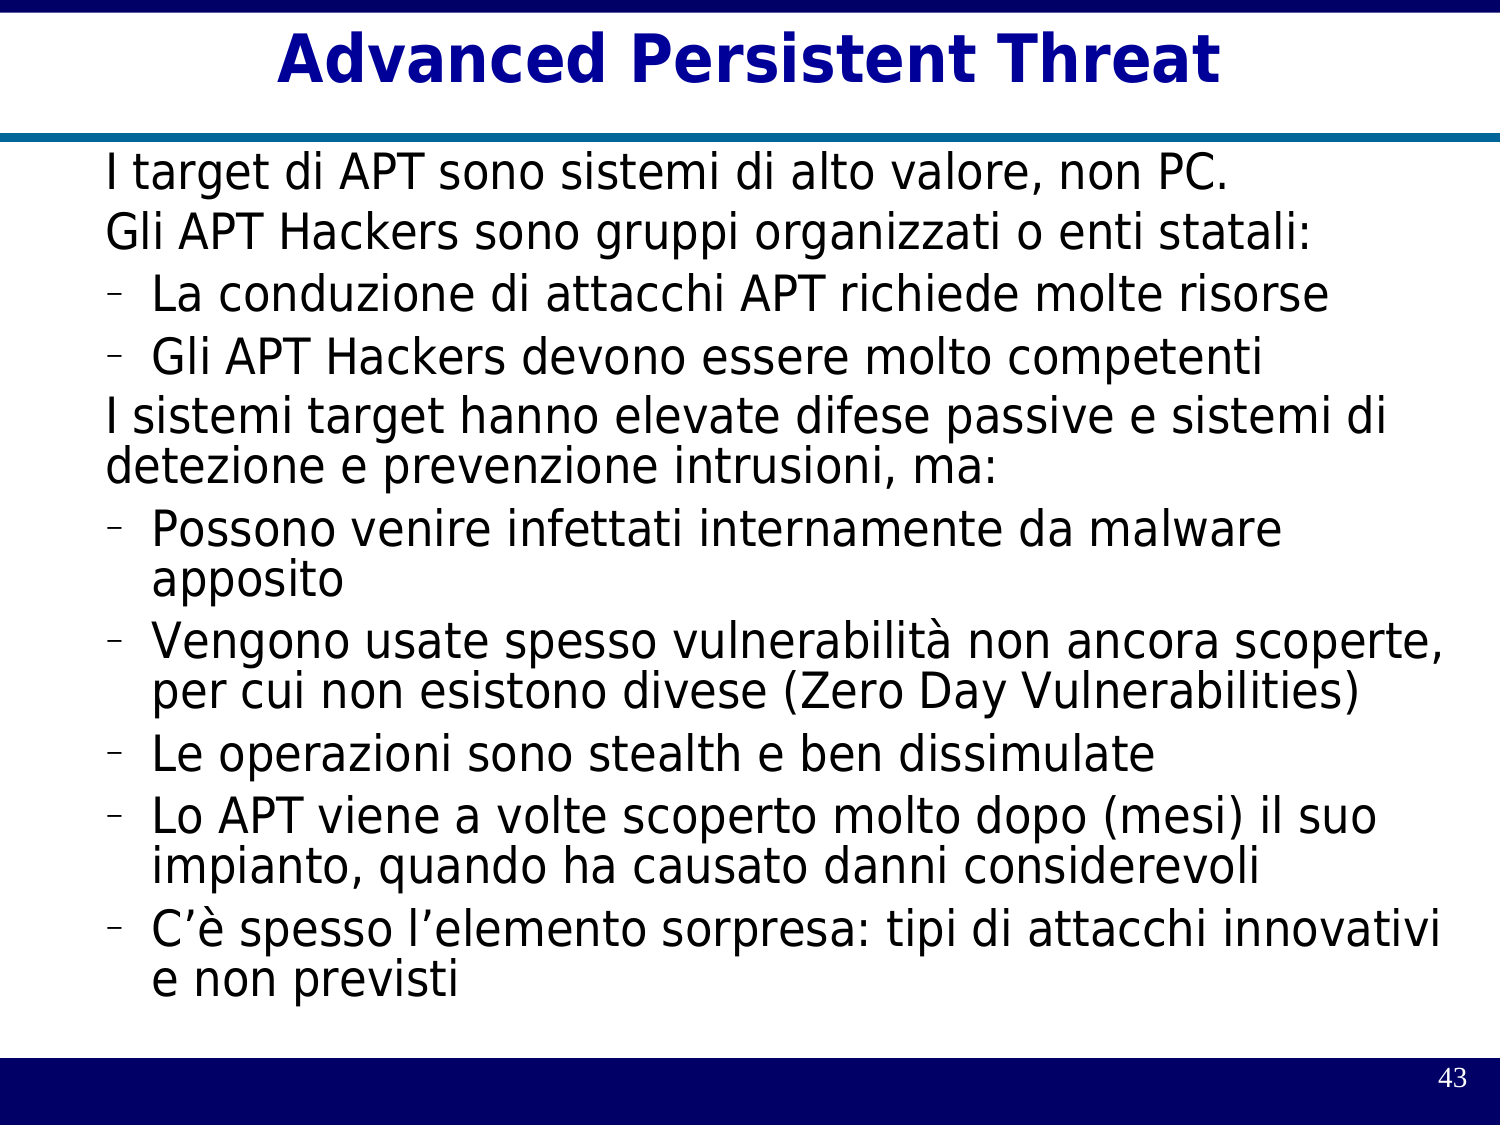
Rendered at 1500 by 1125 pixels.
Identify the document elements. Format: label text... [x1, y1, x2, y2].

title Advanced Persistent Threat [30, 0, 1471, 126]
list I target di APT sono sistemi di alto valore, non PC. Gli APT Hackers sono gruppi organizzati o enti statali: La conduzione di attacchi APT richiede molte risorse Gli APT Hackers devono essere molto competenti I sistemi target hanno elevate difese passive e sistemi di detezione e prevenzione intrusioni, ma: Possono venire infettati internamente da malware apposito Vengono usate spesso vulnerabilità non ancora scoperte, per cui non esistono divese (Zero Day Vulnerabilities) Le operazioni sono stealth e ben dissimulate Lo APT viene a volte scoperto molto dopo (mesi) il suo impianto, quando ha causato danni considerevoli C’è spesso l’elemento sorpresa: tipi di attacchi innovativi e non previsti [30, 149, 1471, 1021]
